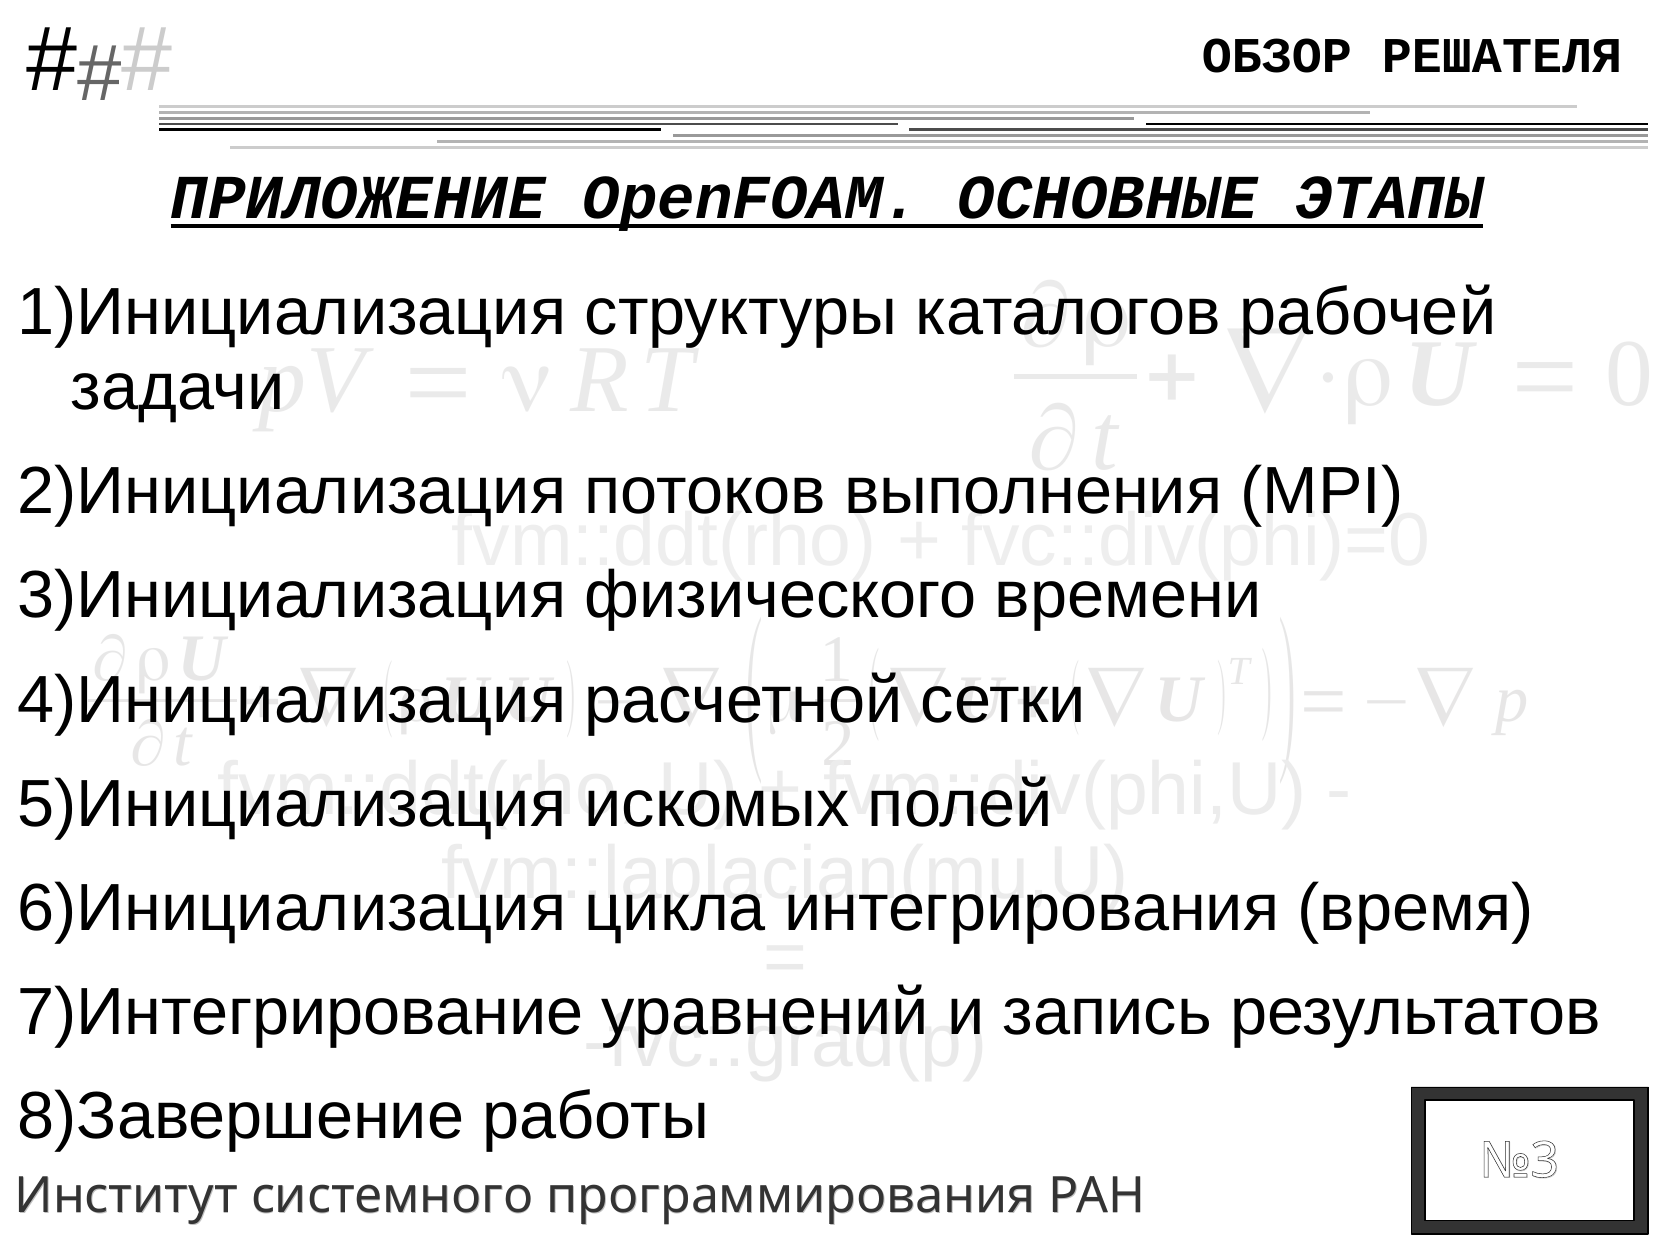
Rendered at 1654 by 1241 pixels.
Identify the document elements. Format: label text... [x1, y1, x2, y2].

title ПРИЛОЖЕНИЕ OpenFOAM. ОСНОВНЫЕ ЭТАПЫ [0, 147, 1654, 257]
list Инициализация структуры каталогов рабочей задачи Инициализация потоков выполнения (MPI) Инициализация физического времени Инициализация расчетной сетки Инициализация искомых полей Инициализация цикла интегрирования (время) Интегрирование уравнений и запись результатов Завершение работы [0, 274, 1654, 1154]
